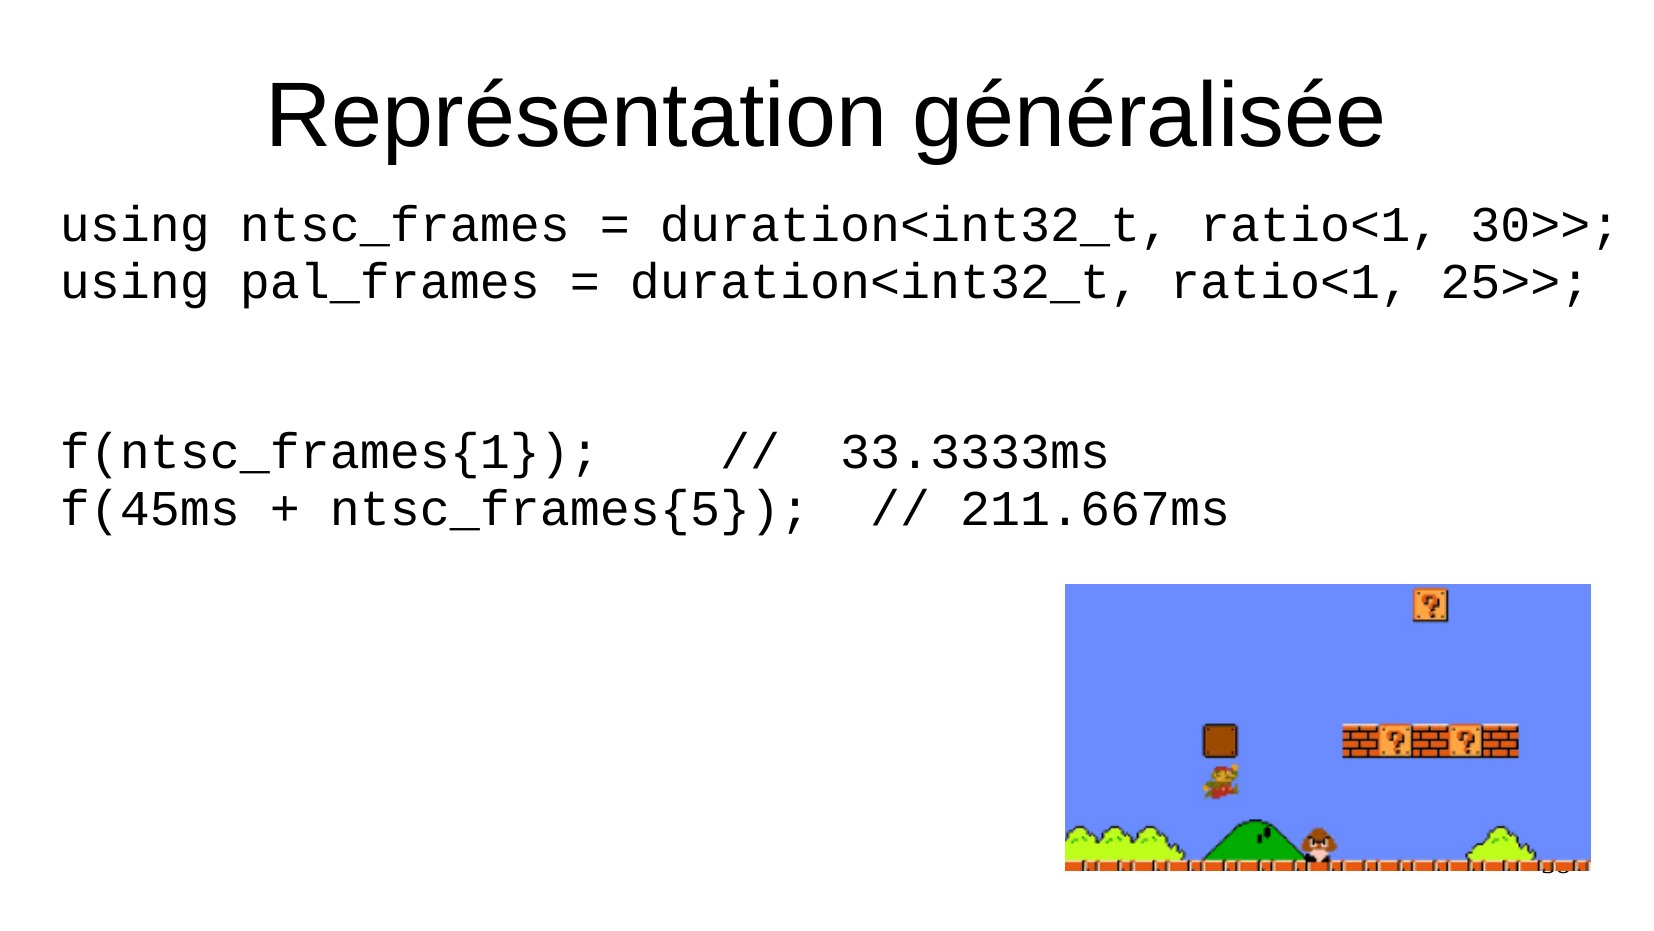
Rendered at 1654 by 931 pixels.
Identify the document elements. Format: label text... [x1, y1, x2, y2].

picture [1065, 584, 1591, 871]
text_box using ntsc_frames = duration<int32_t, ratio<1, 30>>; using pal_frames = duration<int32_t, ratio<1, 25>>; f(ntsc_frames{1}); // 33.3333ms f(45ms + ntsc_frames{5}); // 211.667ms [45, 192, 1654, 931]
title Représentation généralisée [82, 37, 1571, 192]
